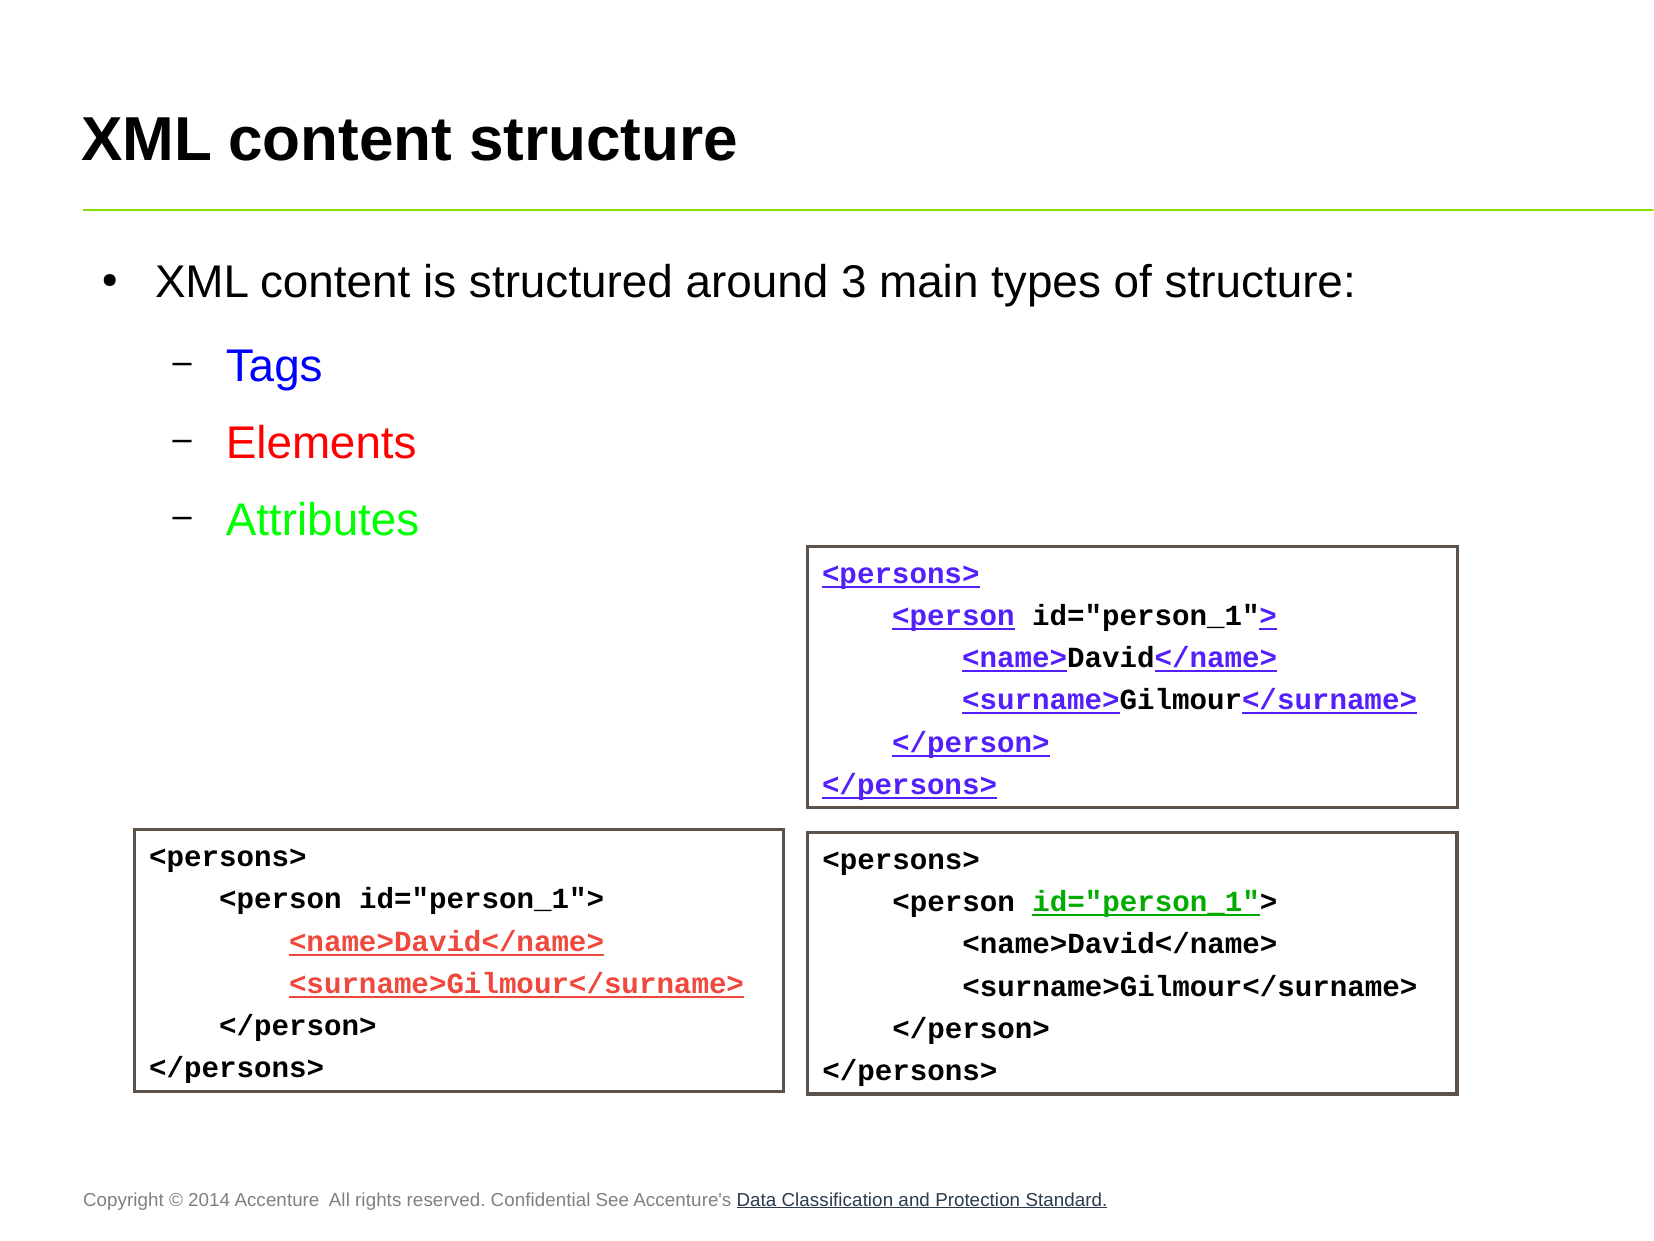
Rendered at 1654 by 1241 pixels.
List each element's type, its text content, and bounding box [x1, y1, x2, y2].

list XML content is structured around 3 main types of structure: Tags Elements Attributes [84, 255, 1573, 1166]
text_box <persons> <person id="person_1"> <name>David</name> <surname>Gilmour</surname> </person> </persons> [134, 829, 784, 1092]
text_box <persons> <person id="person_1"> <name>David</name> <surname>Gilmour</surname> </person> </persons> [807, 546, 1458, 808]
title XML content structure [81, 68, 1654, 211]
text_box <persons> <person id="person_1"> <name>David</name> <surname>Gilmour</surname> </person> </persons> [807, 832, 1458, 1094]
